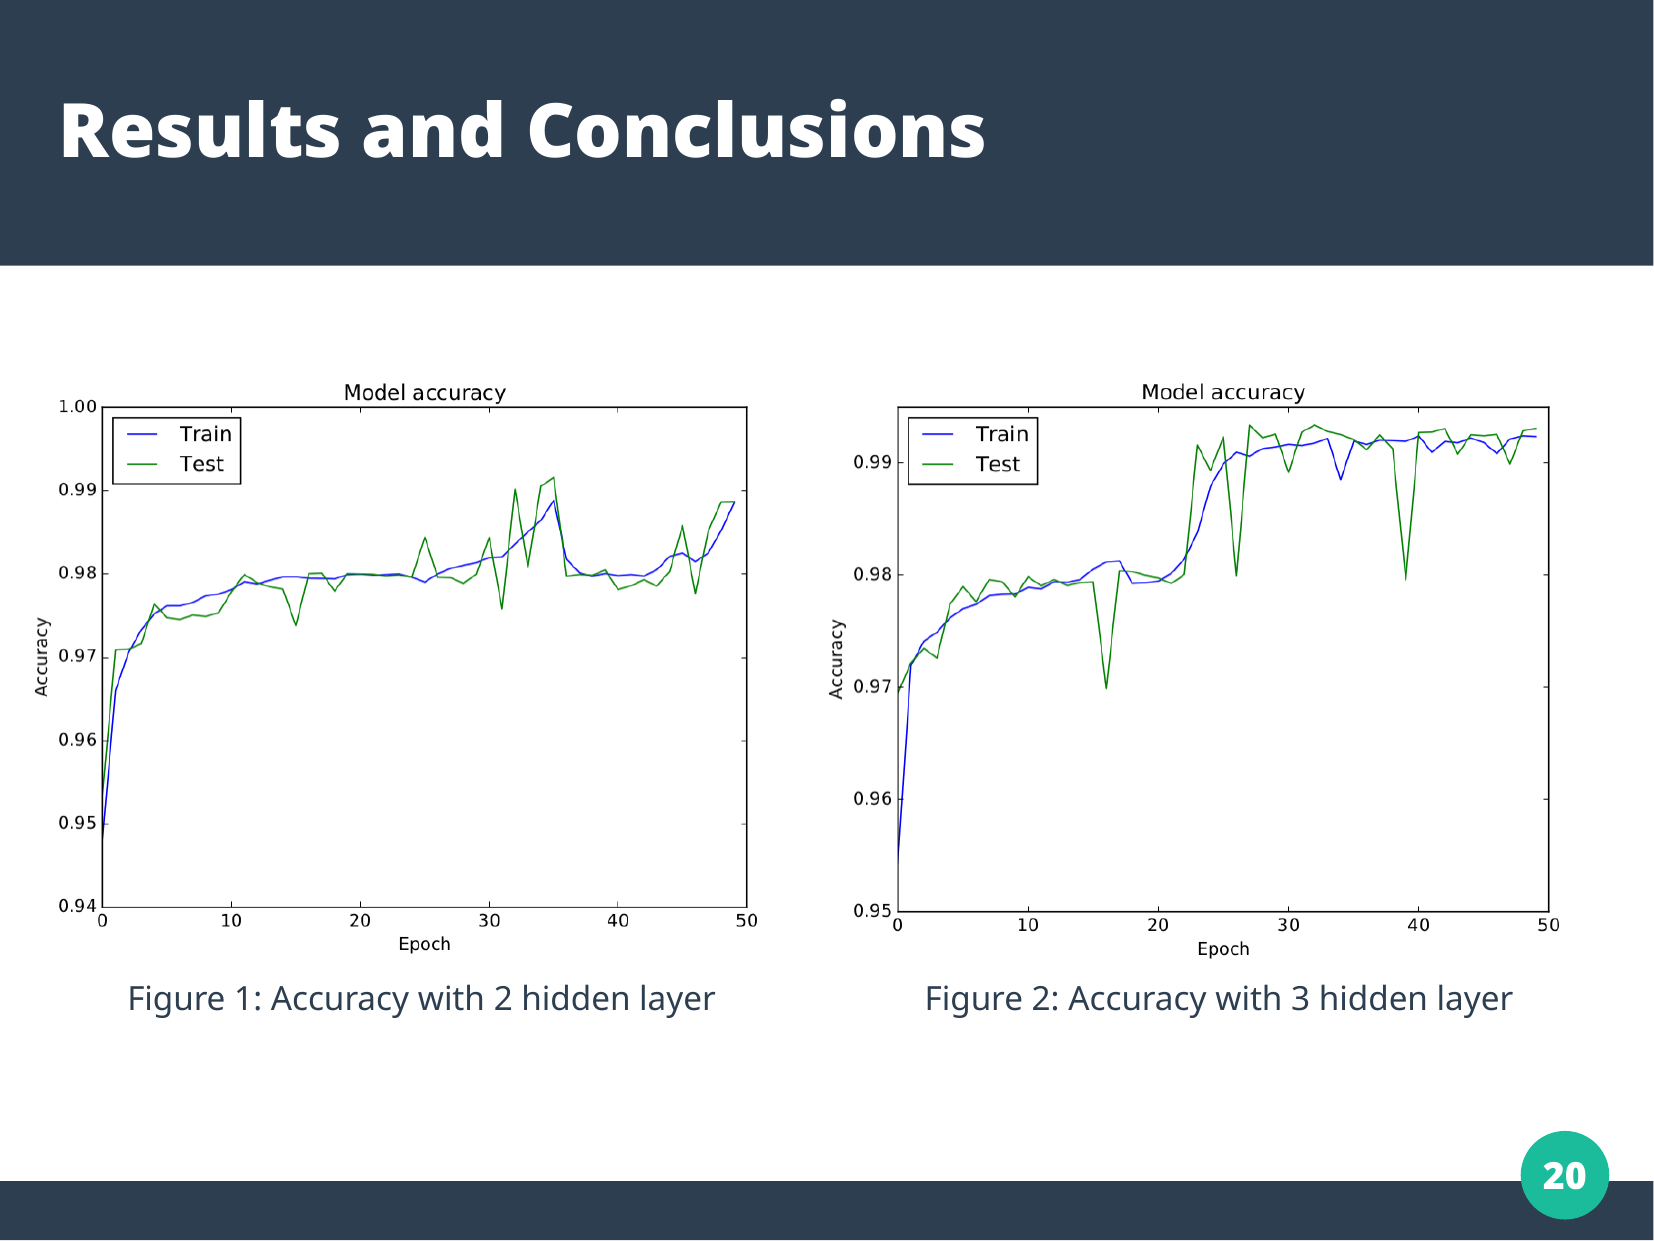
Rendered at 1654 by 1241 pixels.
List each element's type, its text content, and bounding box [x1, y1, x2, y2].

picture [0, 346, 1628, 969]
title Results and Conclusions [59, 49, 1595, 207]
text_box Figure 2: Accuracy with 3 hidden layer [879, 944, 1560, 1052]
subtitle Figure 1: Accuracy with 2 hidden layer [82, 944, 762, 1052]
